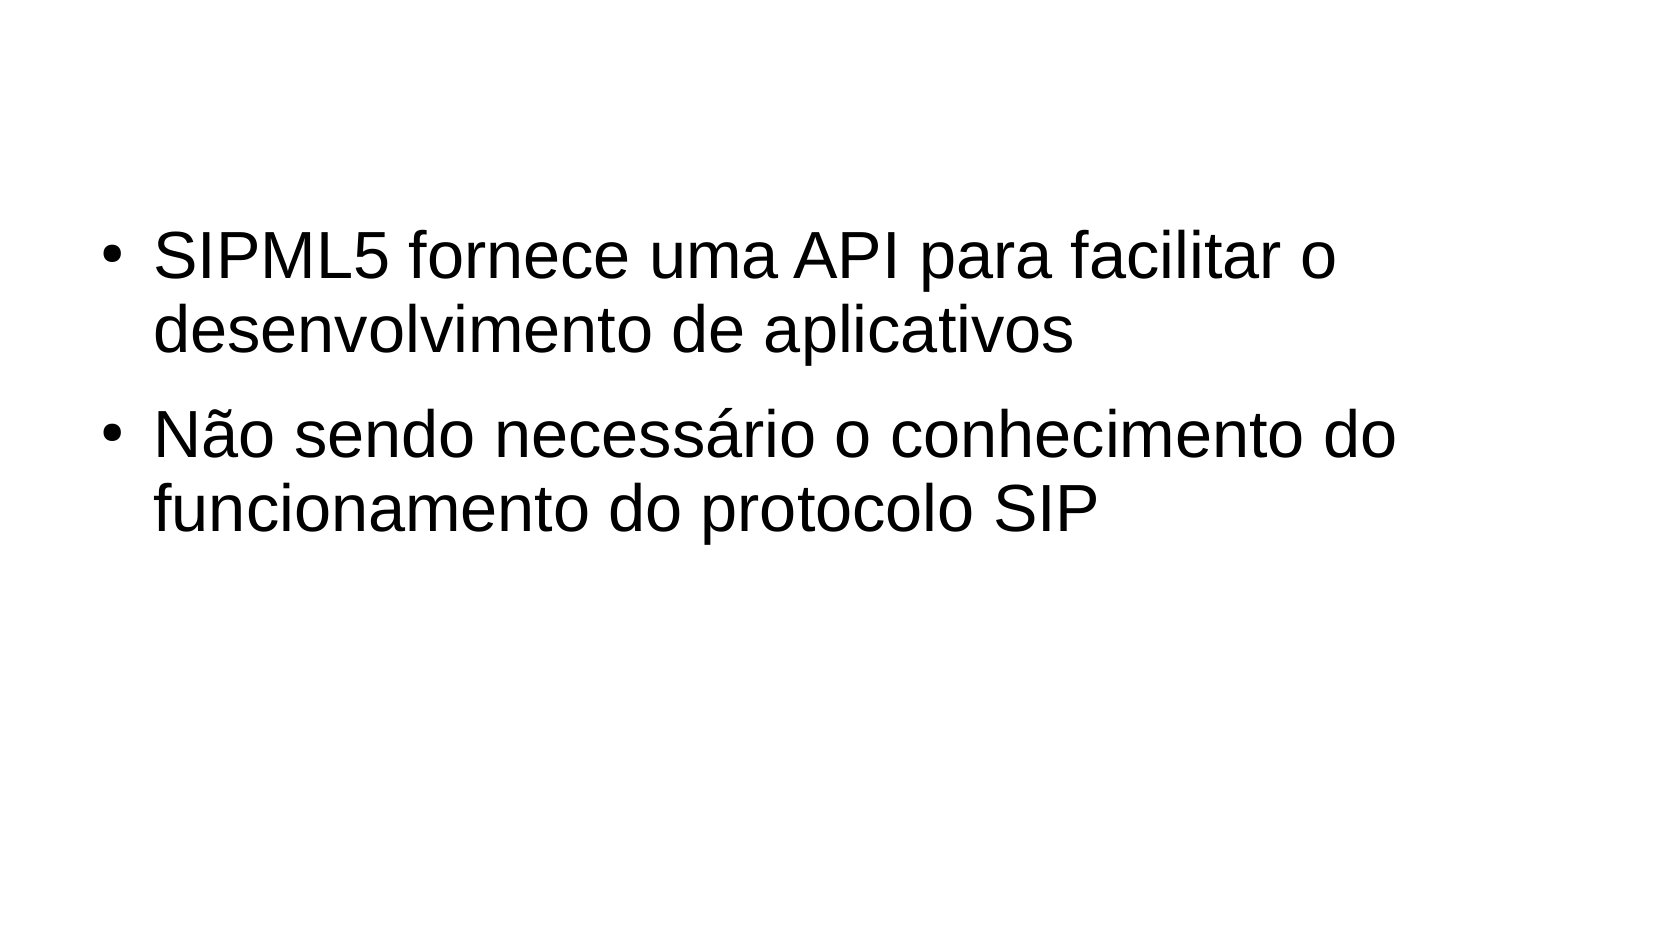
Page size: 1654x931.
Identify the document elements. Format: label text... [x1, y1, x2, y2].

list SIPML5 fornece uma API para facilitar o desenvolvimento de aplicativos Não sendo necessário o conhecimento do funcionamento do protocolo SIP [82, 217, 1571, 758]
